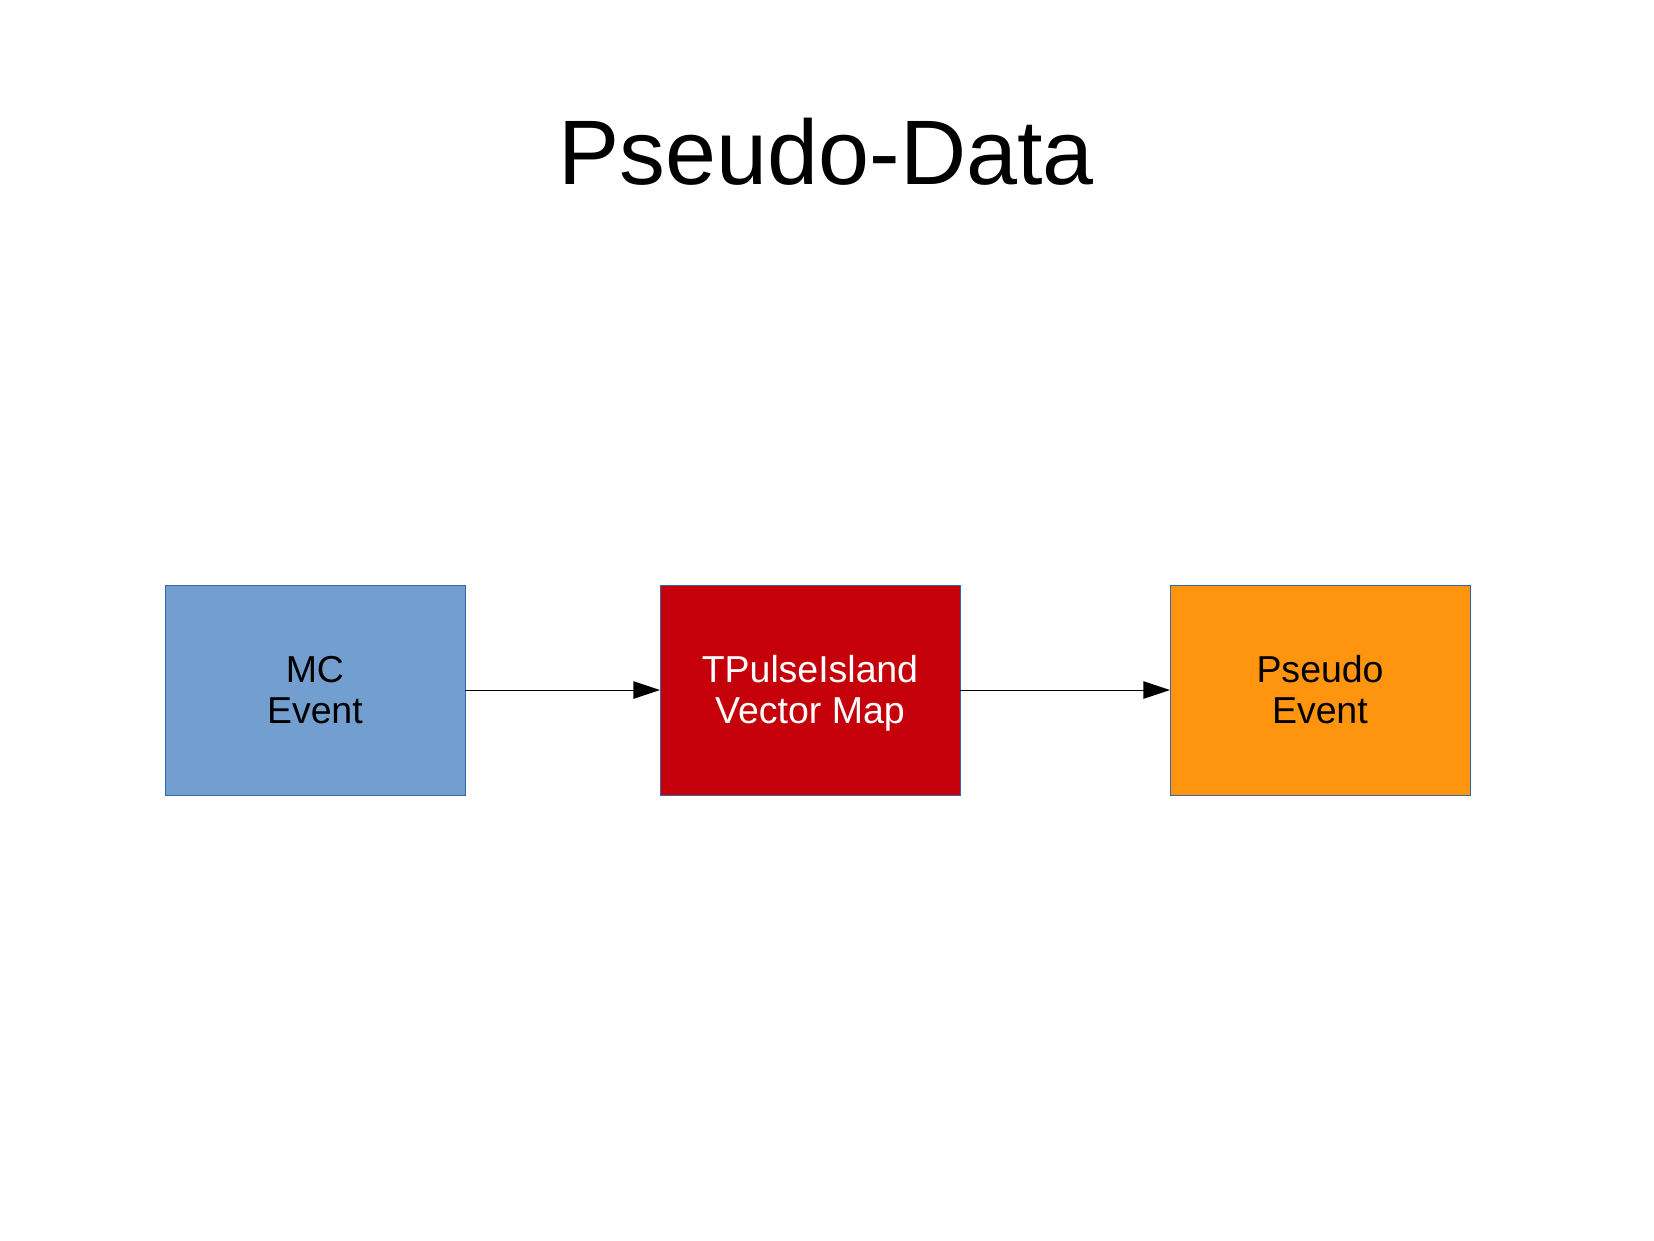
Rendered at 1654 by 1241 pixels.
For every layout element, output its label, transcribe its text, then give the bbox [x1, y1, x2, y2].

text_box TPulseIsland Vector Map [660, 585, 961, 796]
title Pseudo-Data [82, 49, 1571, 257]
text_box MC Event [165, 585, 466, 796]
text_box Pseudo Event [1170, 585, 1471, 796]
